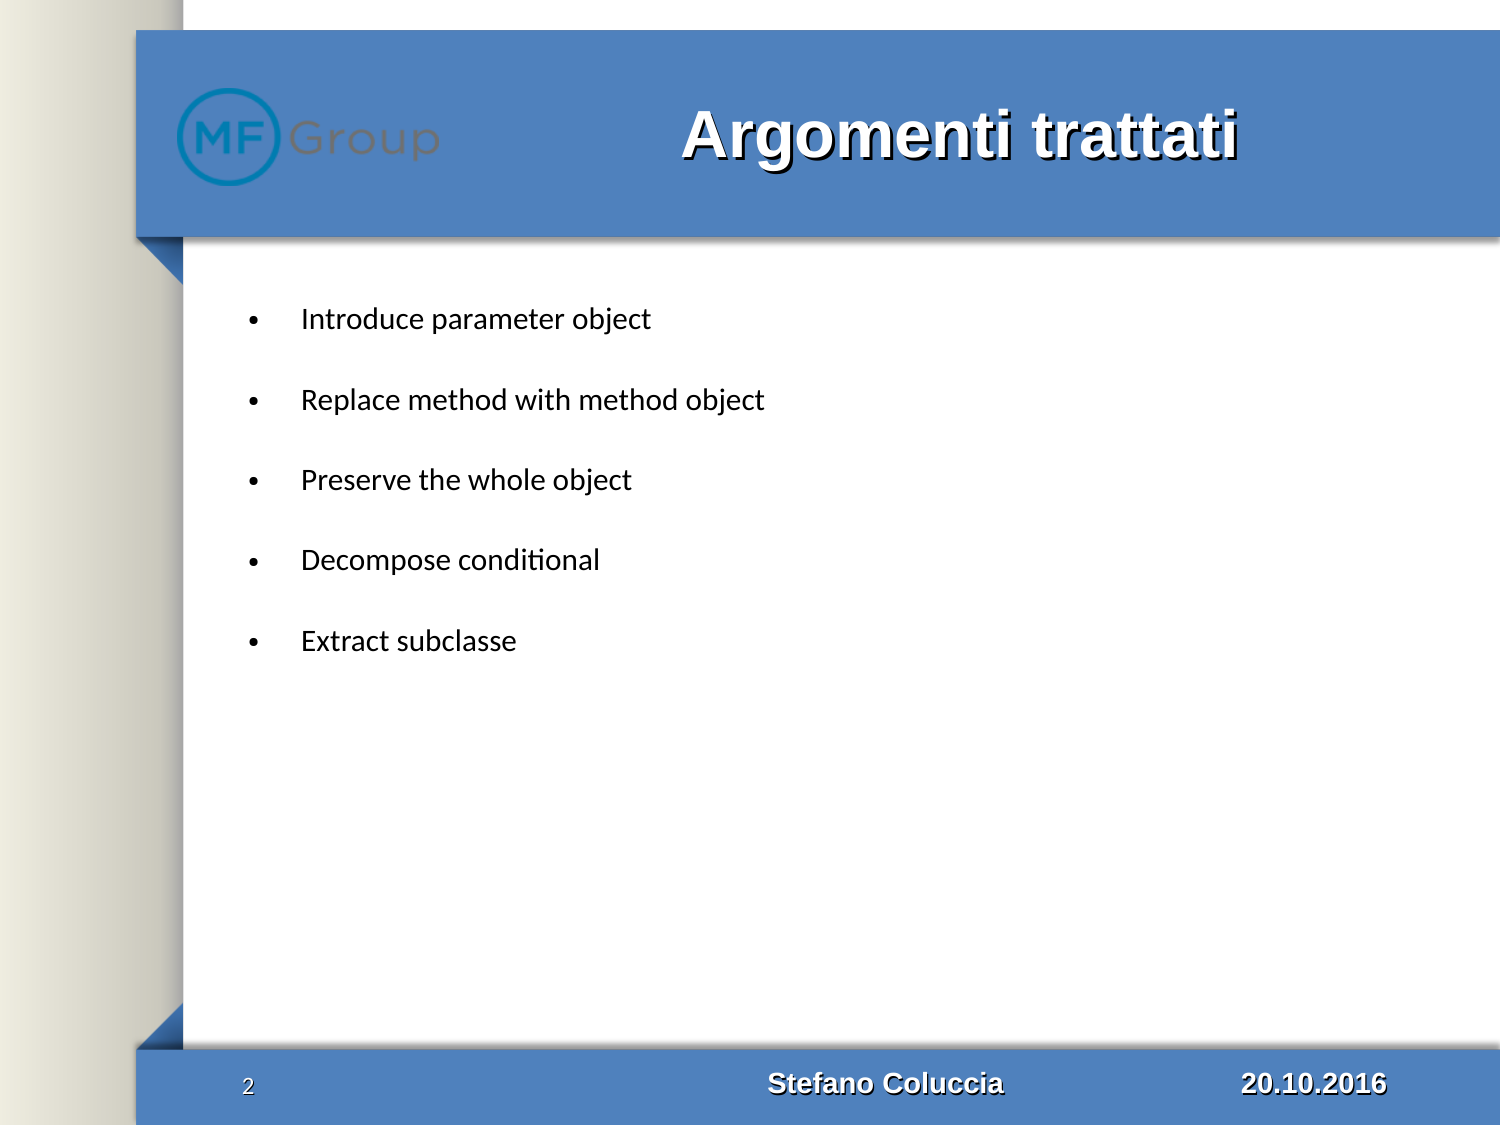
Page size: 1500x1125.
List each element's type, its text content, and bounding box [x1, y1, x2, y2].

title Stefano Coluccia [738, 1062, 1034, 1105]
title 20.10.2016 [1151, 1062, 1477, 1105]
list Introduce parameter object Replace method with method object Preserve the whole object Decompose conditional Extract subclasse [230, 265, 1447, 1009]
picture [0, 0, 1500, 1125]
title Argomenti trattati [472, 57, 1447, 211]
